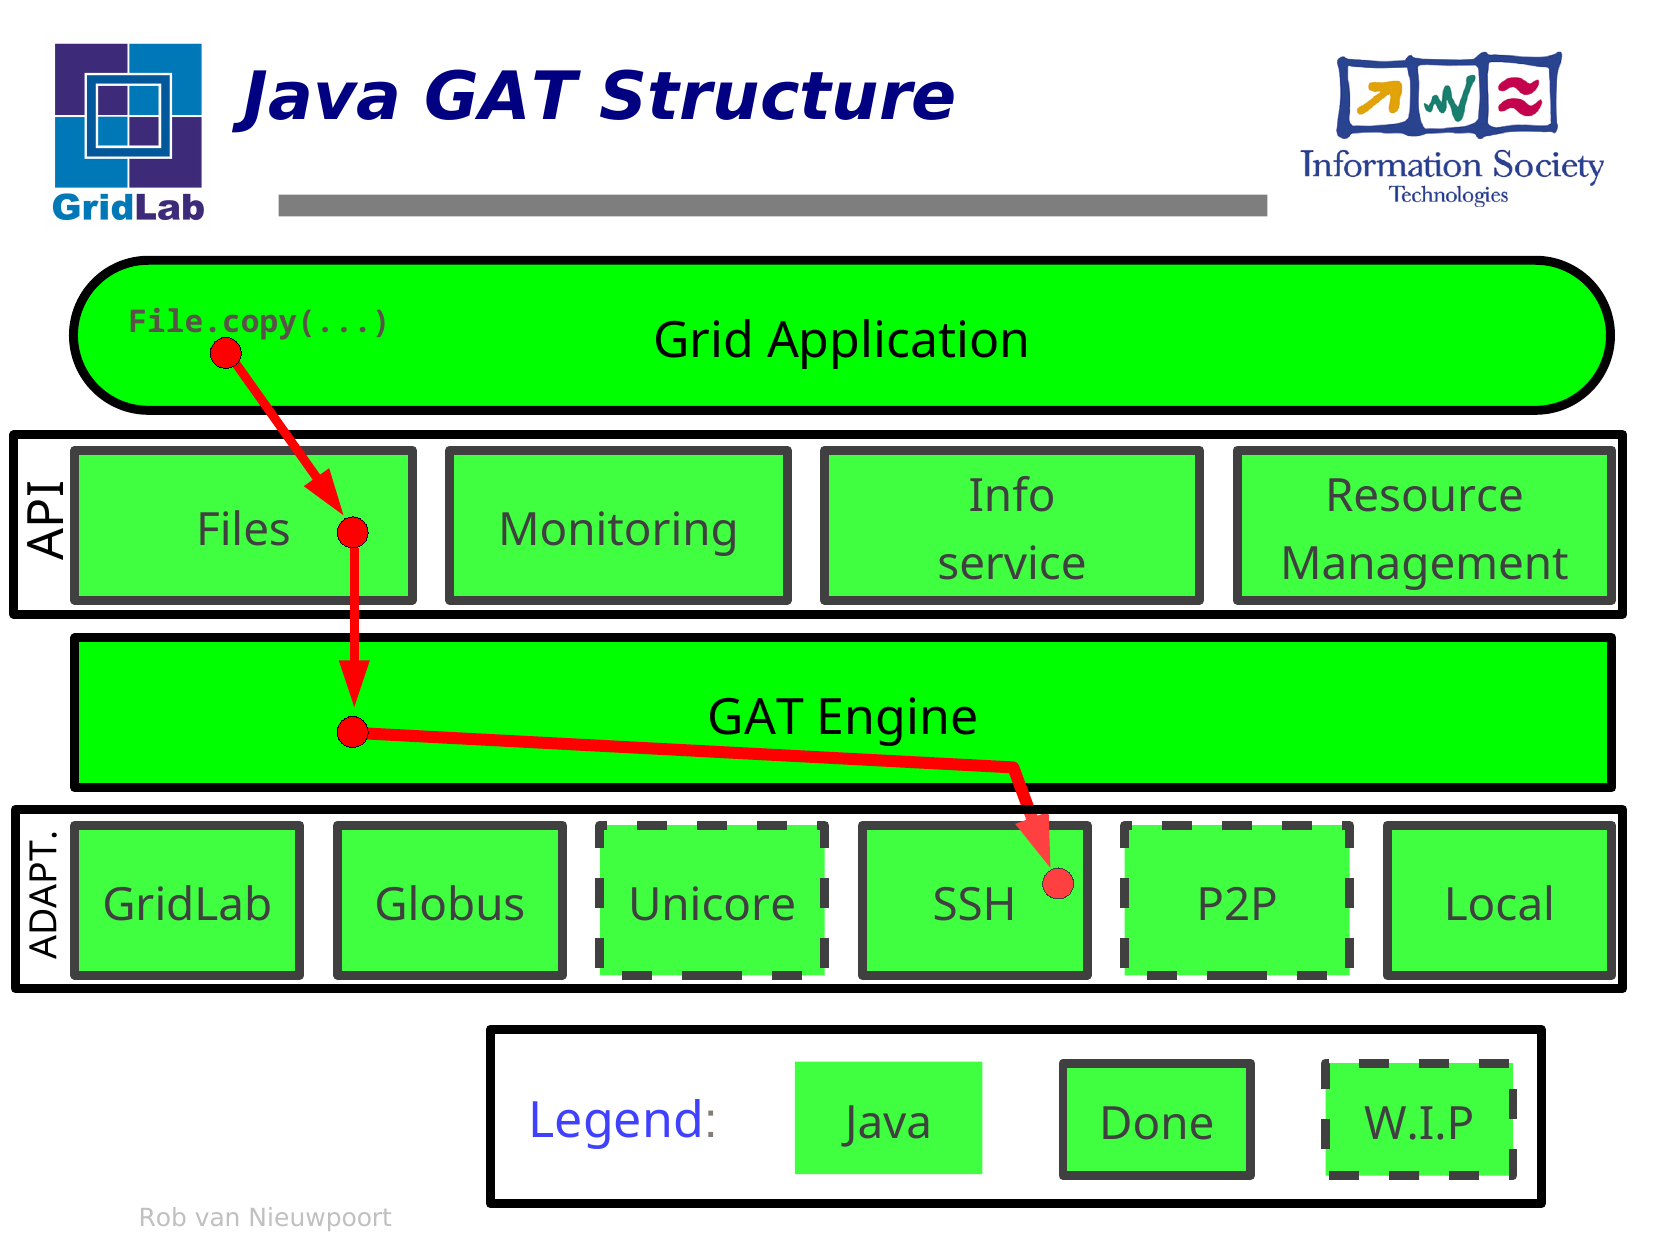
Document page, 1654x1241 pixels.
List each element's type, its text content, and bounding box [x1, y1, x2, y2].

text_box [15, 809, 1623, 989]
text_box GAT Engine [74, 637, 1612, 788]
text_box [210, 337, 242, 369]
text_box Grid Application [73, 260, 1611, 411]
title Java GAT Structure [243, 0, 1280, 187]
picture [45, 34, 211, 230]
text_box ADAPT. [12, 806, 83, 985]
picture [1293, 34, 1611, 214]
text_box API [4, 431, 76, 610]
text_box [490, 1029, 1542, 1204]
text_box File.copy(...) [128, 295, 392, 332]
text_box [337, 716, 369, 748]
text_box [13, 434, 1623, 615]
